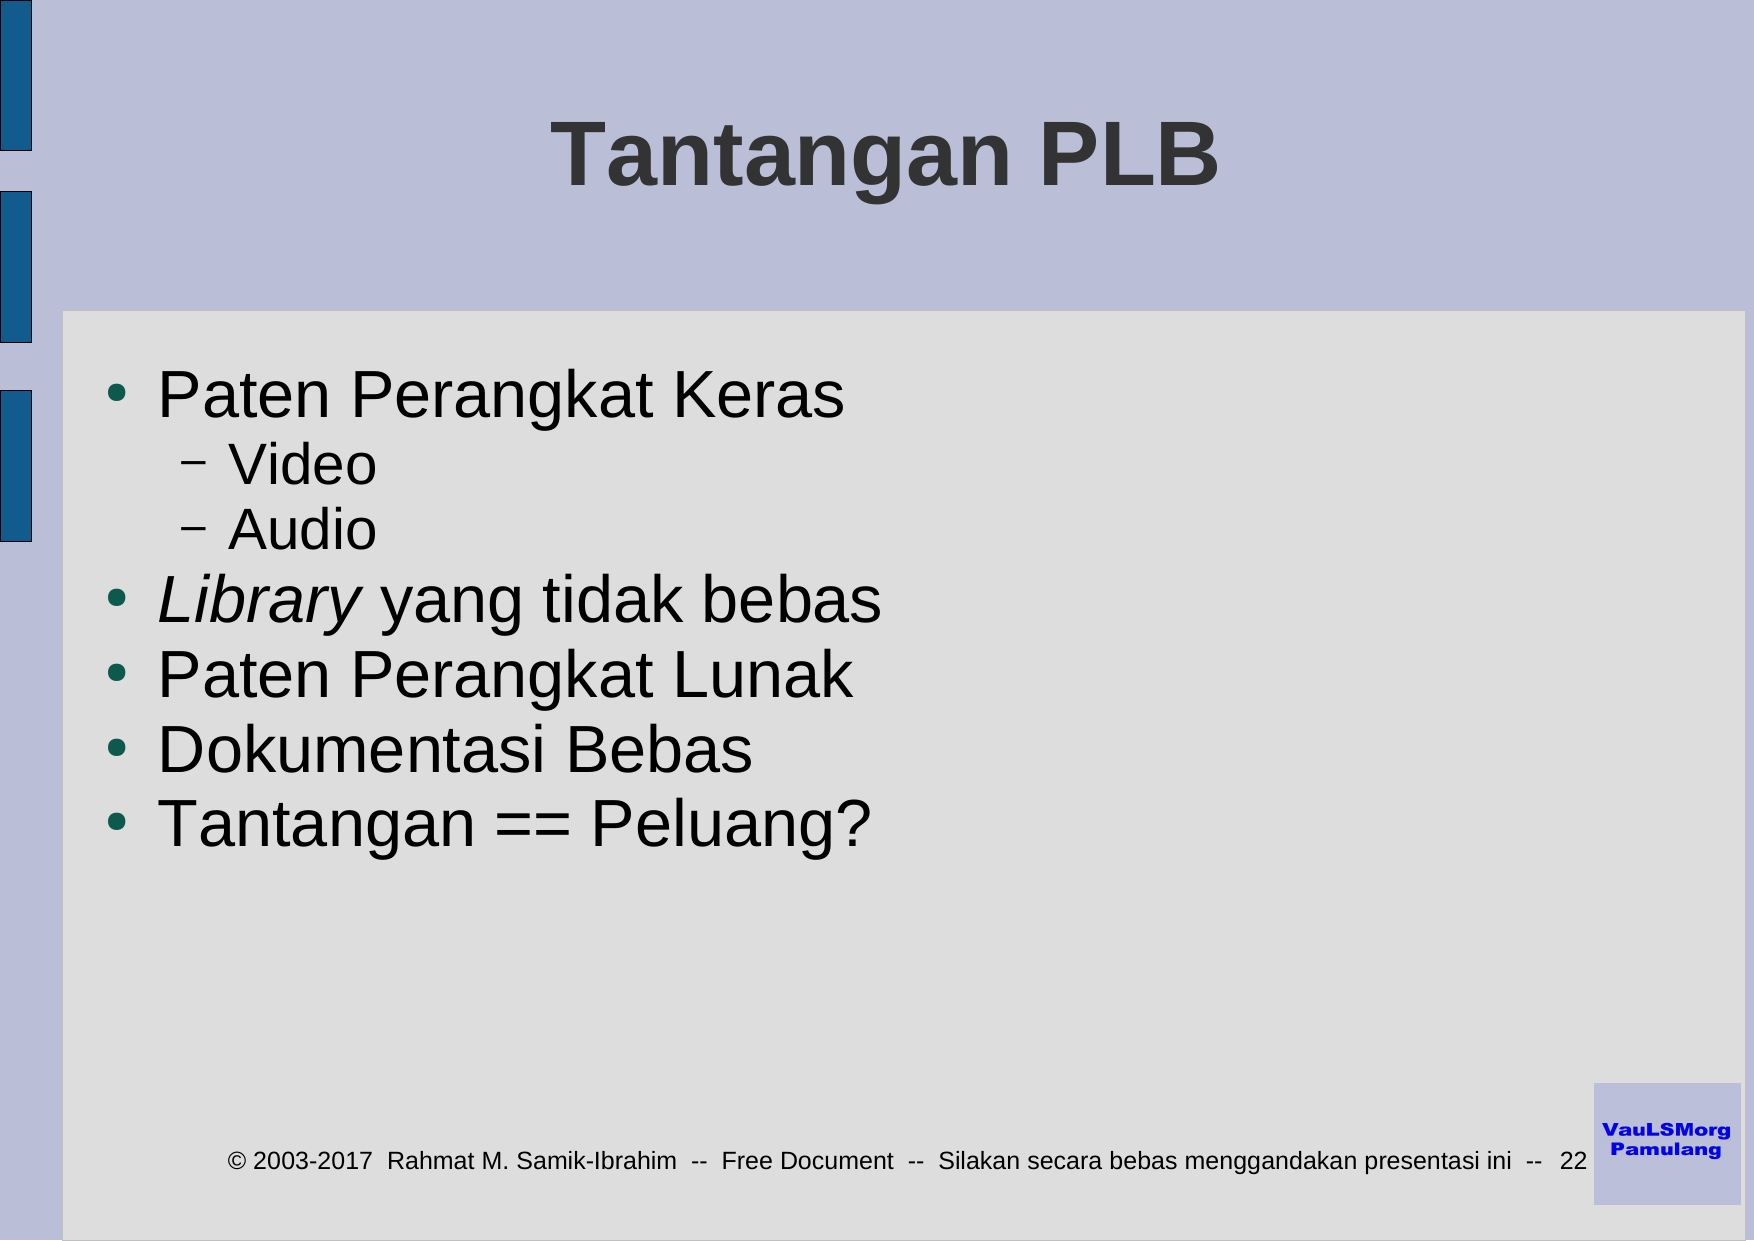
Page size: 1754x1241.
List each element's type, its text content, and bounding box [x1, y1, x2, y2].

list Paten Perangkat Keras Video Audio Library yang tidak bebas Paten Perangkat Lunak Dokumentasi Bebas Tantangan == Peluang? [86, 357, 1583, 862]
picture [1594, 1083, 1741, 1205]
title Tantangan PLB [53, 81, 1722, 226]
